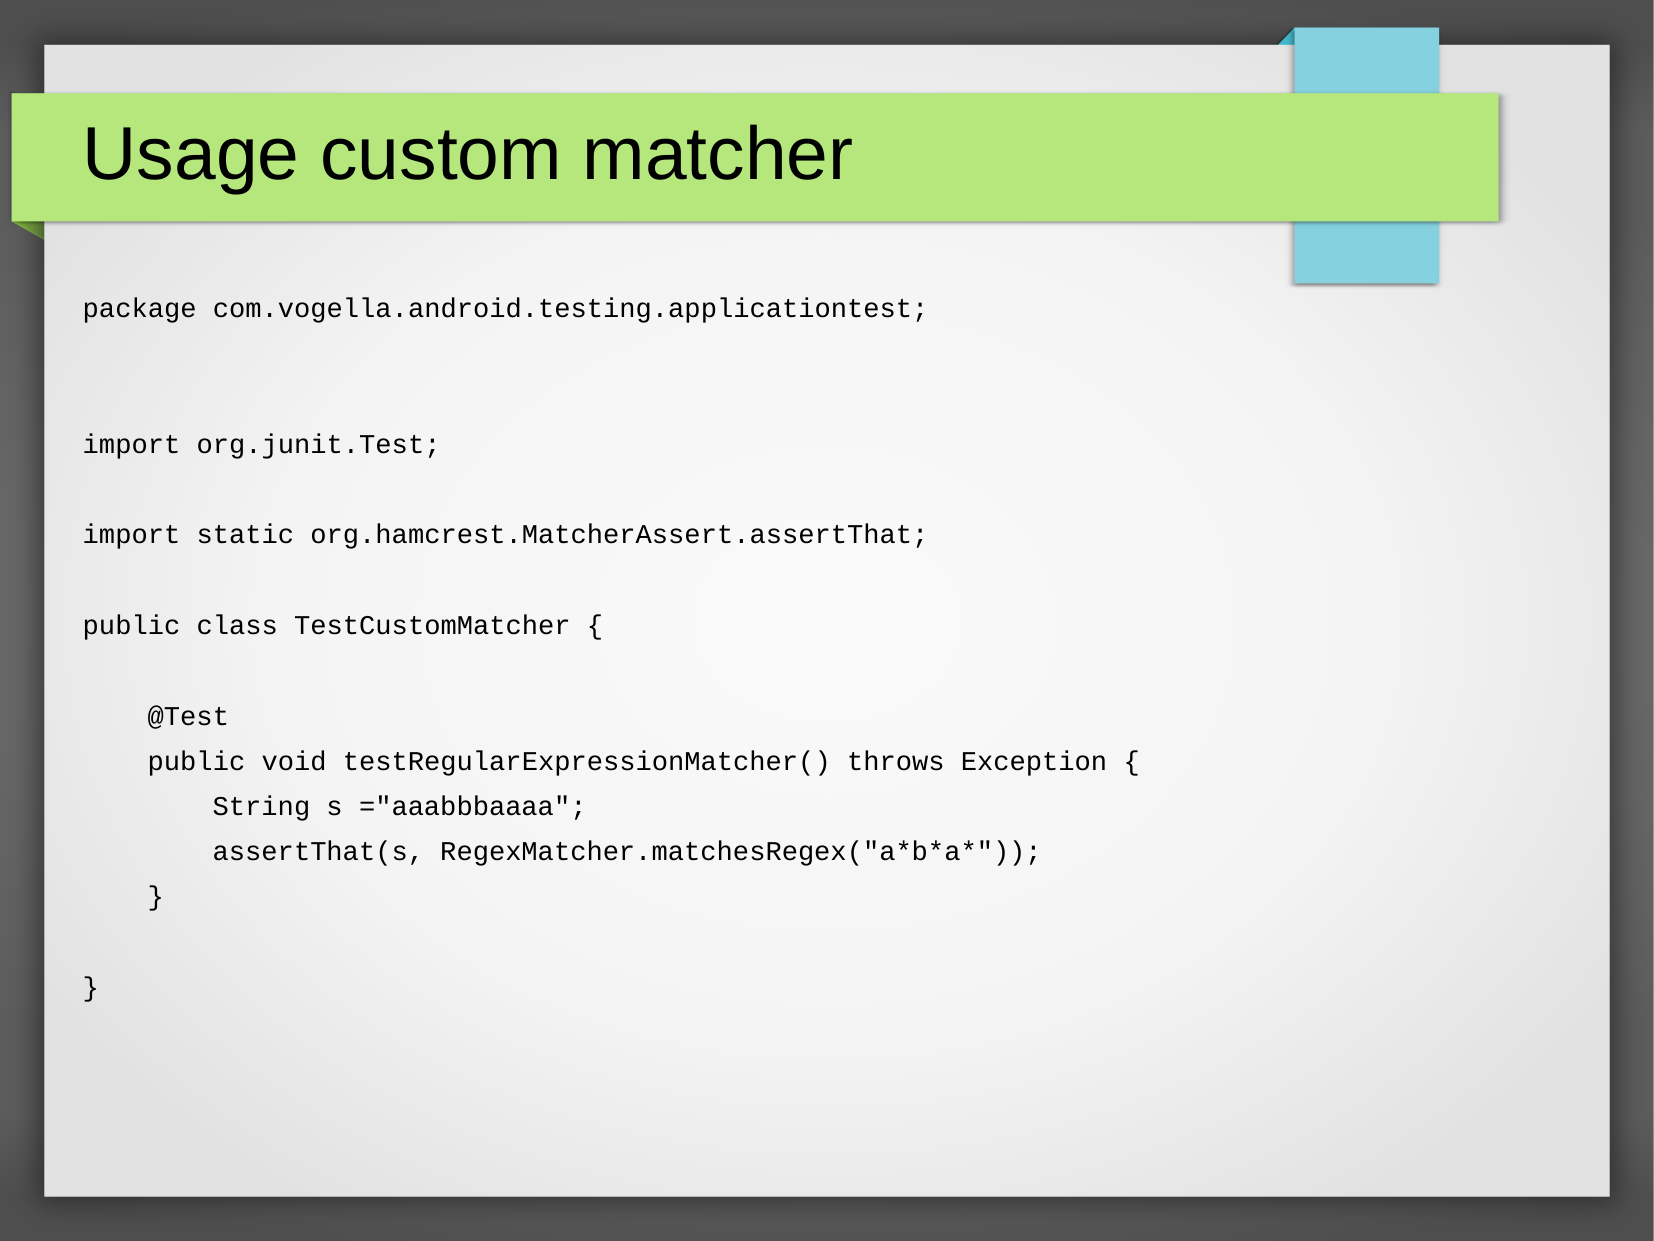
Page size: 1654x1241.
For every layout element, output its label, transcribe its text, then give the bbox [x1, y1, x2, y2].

list package com.vogella.android.testing.applicationtest; import org.junit.Test; import static org.hamcrest.MatcherAssert.assertThat; public class TestCustomMatcher { @Test public void testRegularExpressionMatcher() throws Exception { String s ="aaabbbaaaa"; assertThat(s, RegexMatcher.matchesRegex("a*b*a*")); } } [82, 295, 1571, 1015]
picture [0, 0, 1654, 1241]
title Usage custom matcher [82, 94, 1264, 213]
